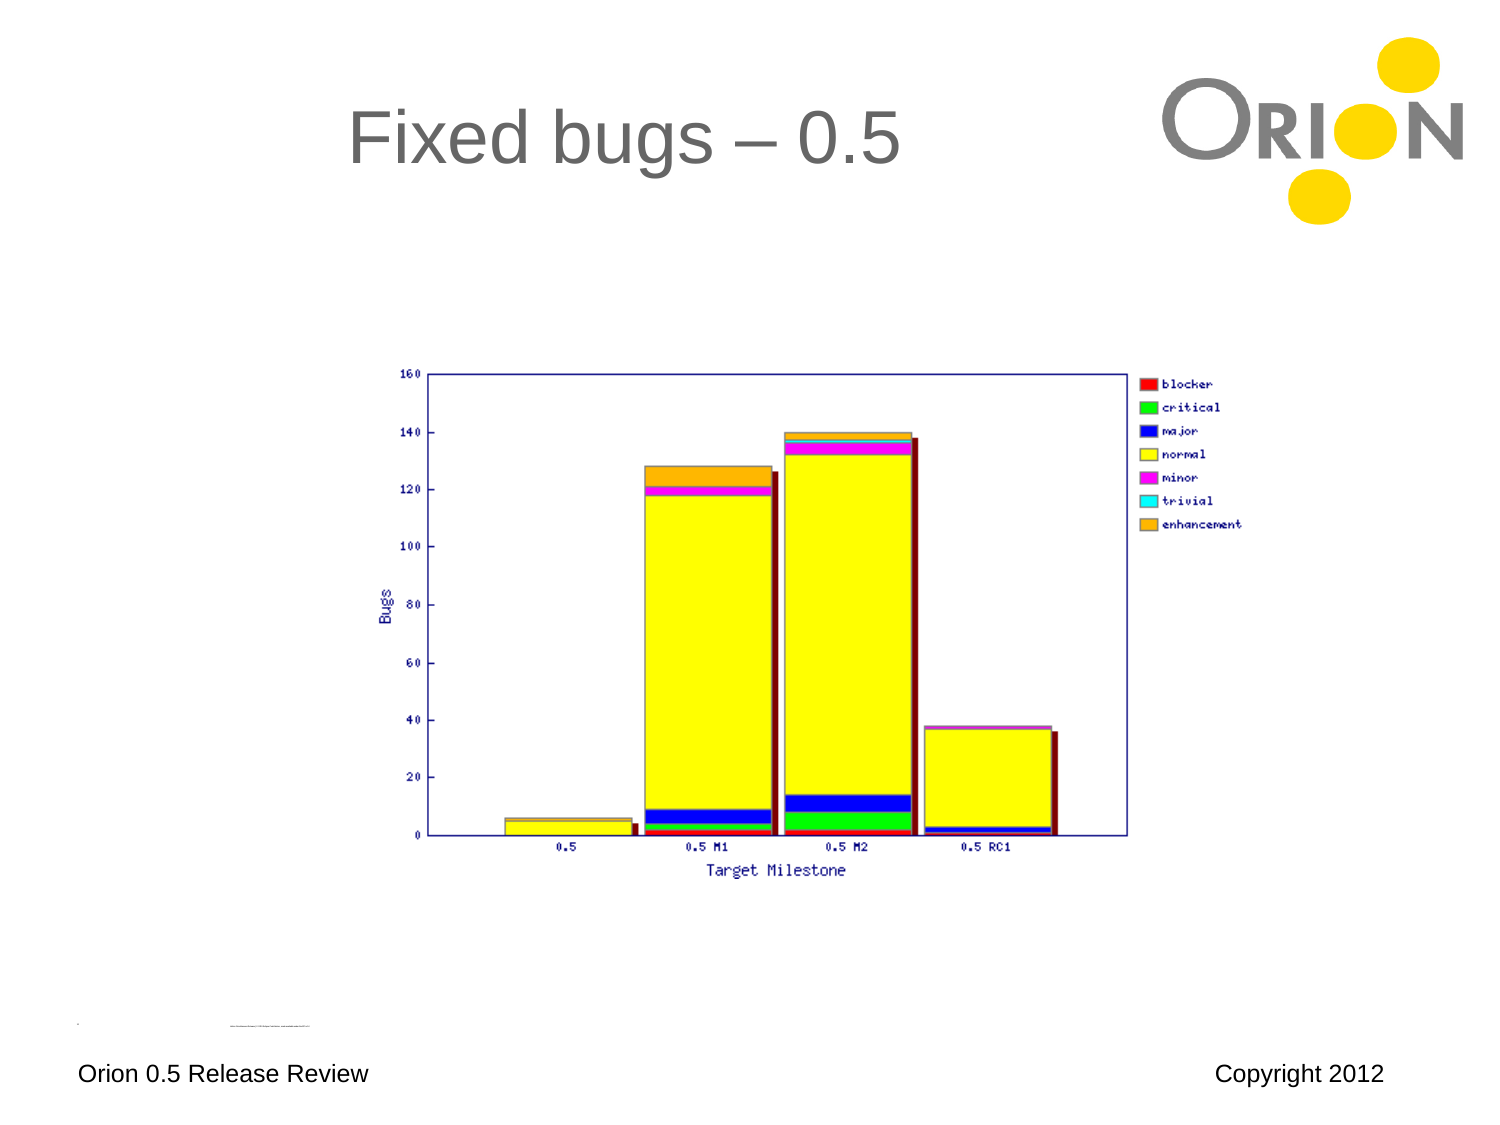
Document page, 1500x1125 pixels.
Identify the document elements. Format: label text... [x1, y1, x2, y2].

title Fixed bugs – 0.5 [74, 45, 1176, 233]
picture [1162, 37, 1463, 225]
picture [375, 368, 1249, 879]
